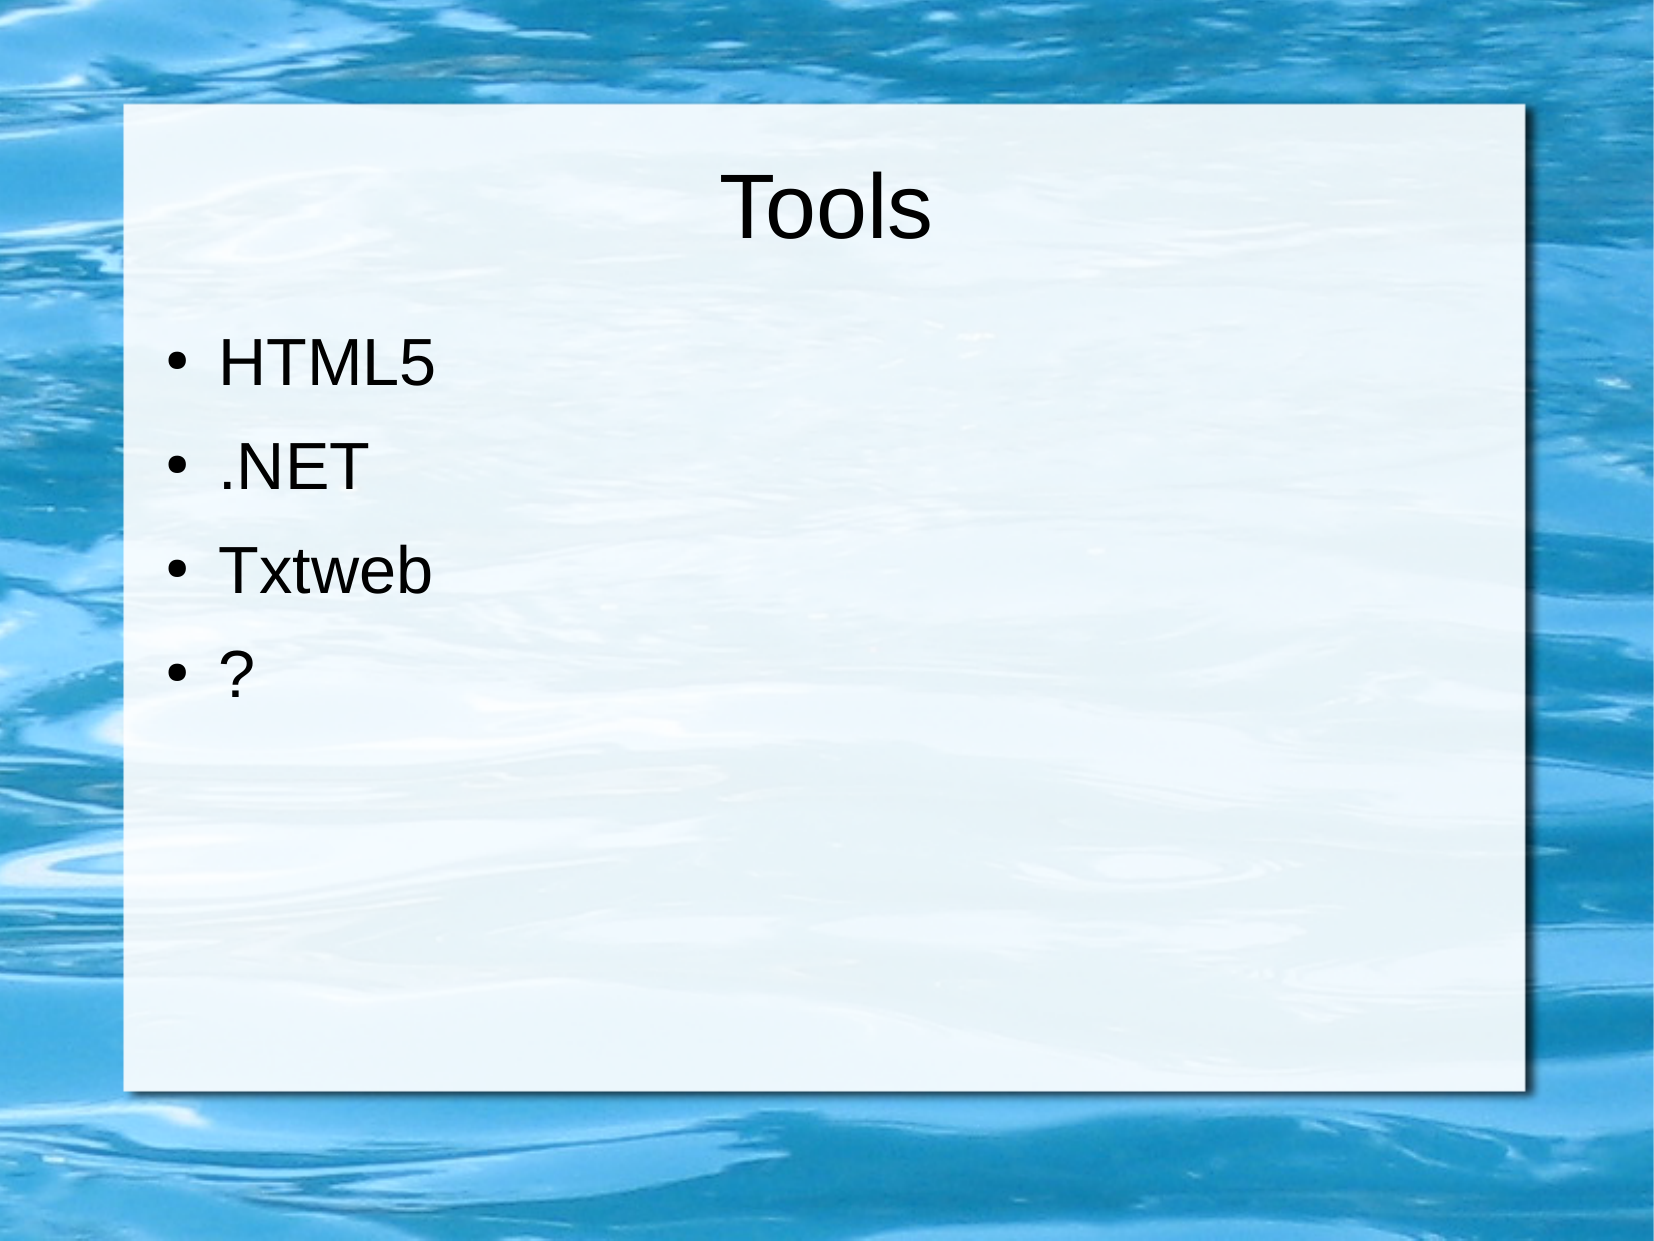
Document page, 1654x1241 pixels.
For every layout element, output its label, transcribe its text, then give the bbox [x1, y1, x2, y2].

picture [0, 0, 1654, 1241]
title Tools [147, 98, 1506, 315]
list HTML5 .NET Txtweb ? [147, 324, 1506, 1045]
